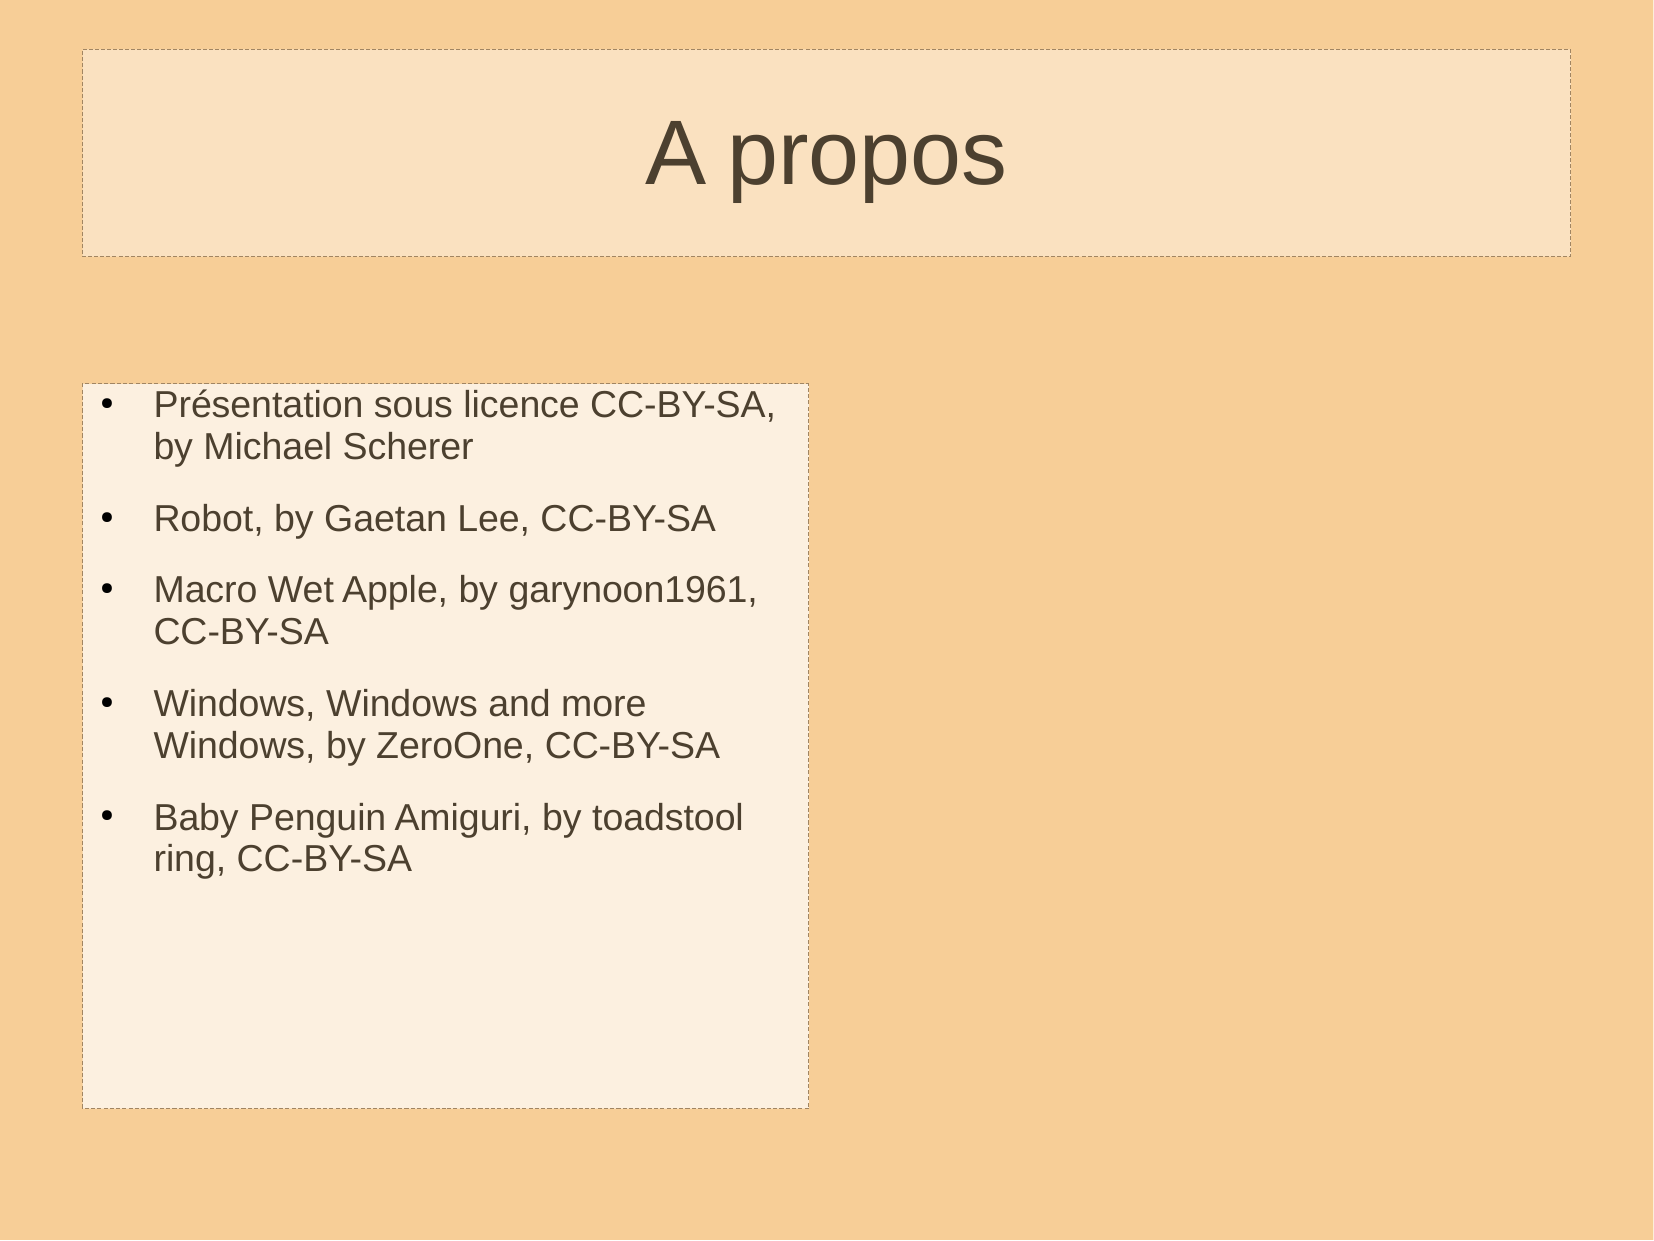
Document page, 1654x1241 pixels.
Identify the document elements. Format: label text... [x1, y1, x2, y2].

list Présentation sous licence CC-BY-SA, by Michael Scherer Robot, by Gaetan Lee, CC-BY-SA Macro Wet Apple, by garynoon1961, CC-BY-SA Windows, Windows and more Windows, by ZeroOne, CC-BY-SA Baby Penguin Amiguri, by toadstool ring, CC-BY-SA [82, 383, 809, 1109]
title A propos [82, 49, 1571, 257]
